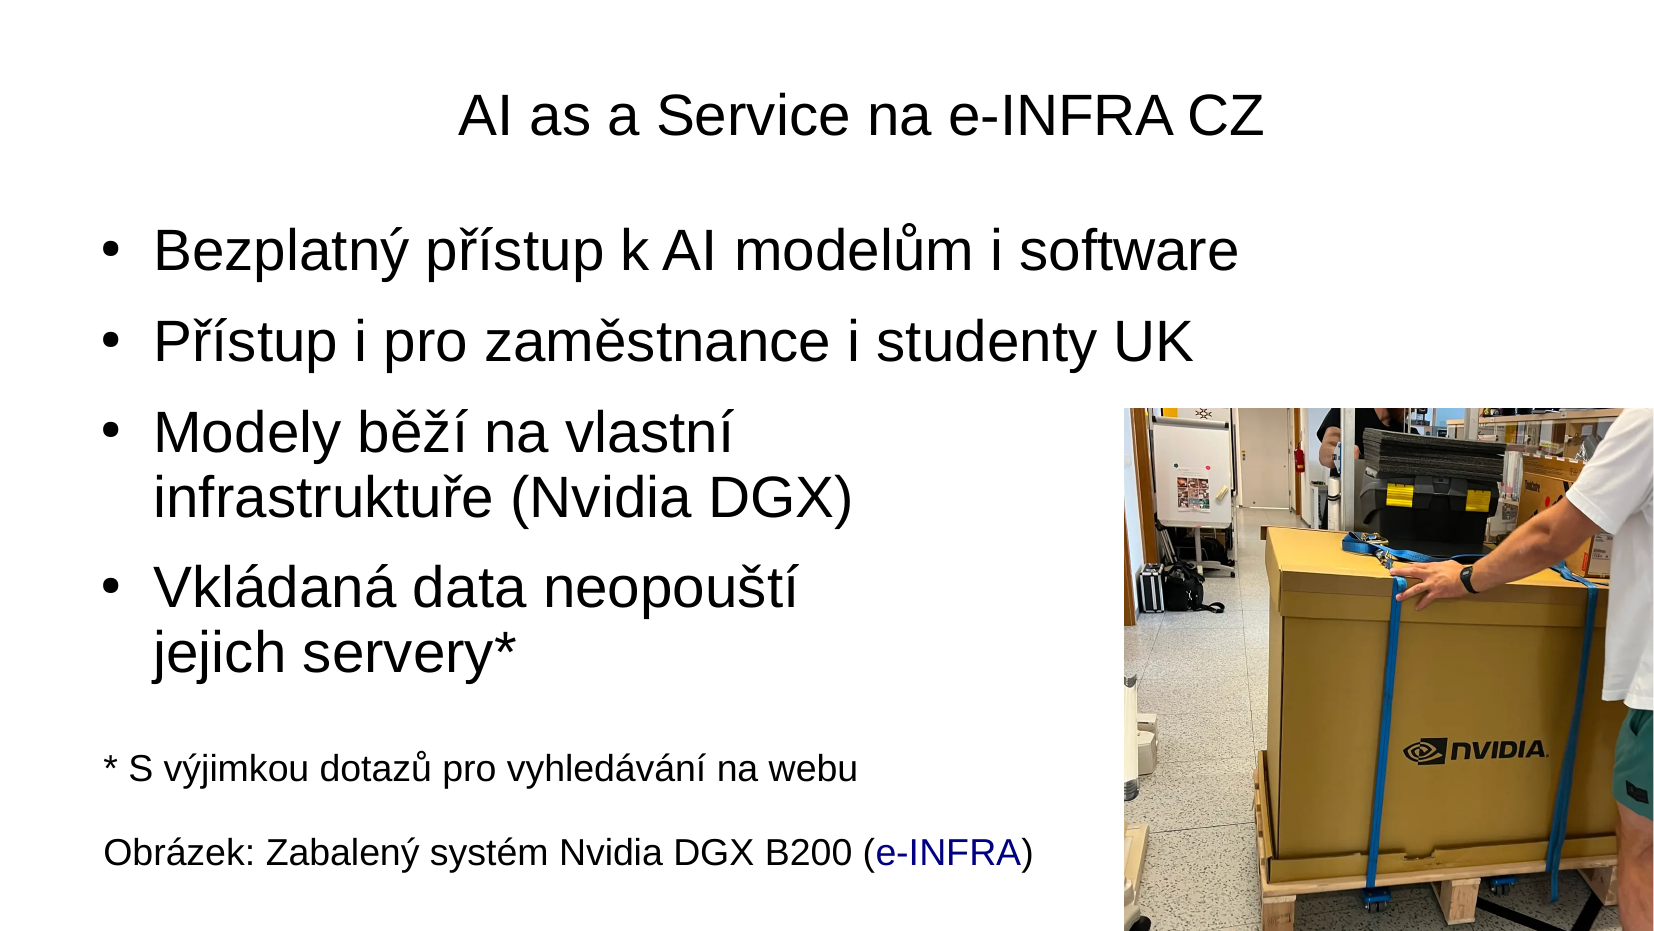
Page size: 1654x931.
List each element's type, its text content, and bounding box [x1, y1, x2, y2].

picture [1124, 408, 1654, 931]
text_box * S výjimkou dotazů pro vyhledávání na webu Obrázek: Zabalený systém Nvidia DGX B200 (e-INFRA) [88, 740, 1124, 931]
list Bezplatný přístup k AI modelům i software Přístup i pro zaměstnance i studenty UK Modely běží na vlastní infrastruktuře (Nvidia DGX) Vkládaná data neopouští jejich servery* [82, 217, 1571, 758]
title AI as a Service na e-INFRA CZ [82, 37, 1571, 193]
